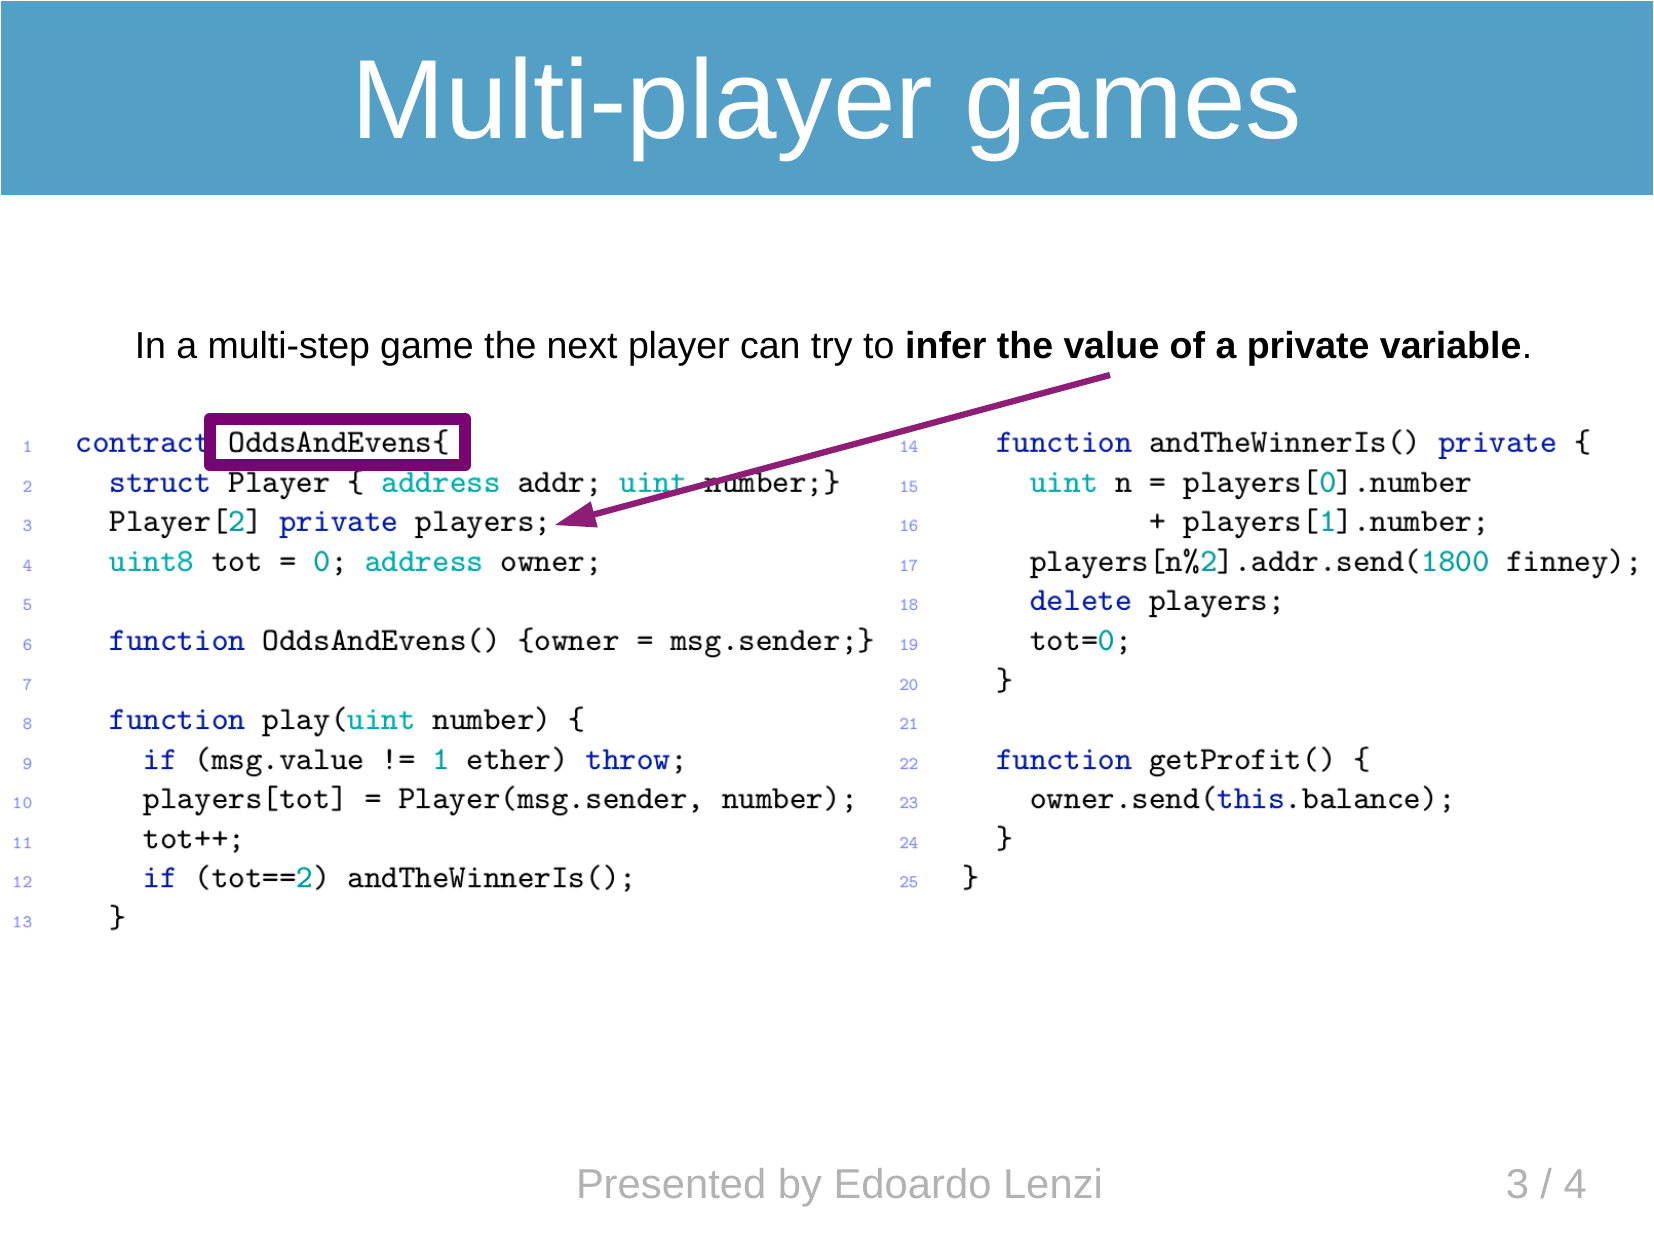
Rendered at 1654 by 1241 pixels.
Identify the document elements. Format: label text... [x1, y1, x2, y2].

picture [216, 425, 459, 459]
title Multi-player games [82, 0, 1571, 204]
picture [0, 419, 1654, 956]
text_box In a multi-step game the next player can try to infer the value of a private variable. [120, 317, 1606, 417]
text_box [1571, 0, 1654, 196]
list Presented by Edoardo Lenzi 3 / 4 [505, 1160, 1654, 1241]
text_box [0, 0, 82, 196]
